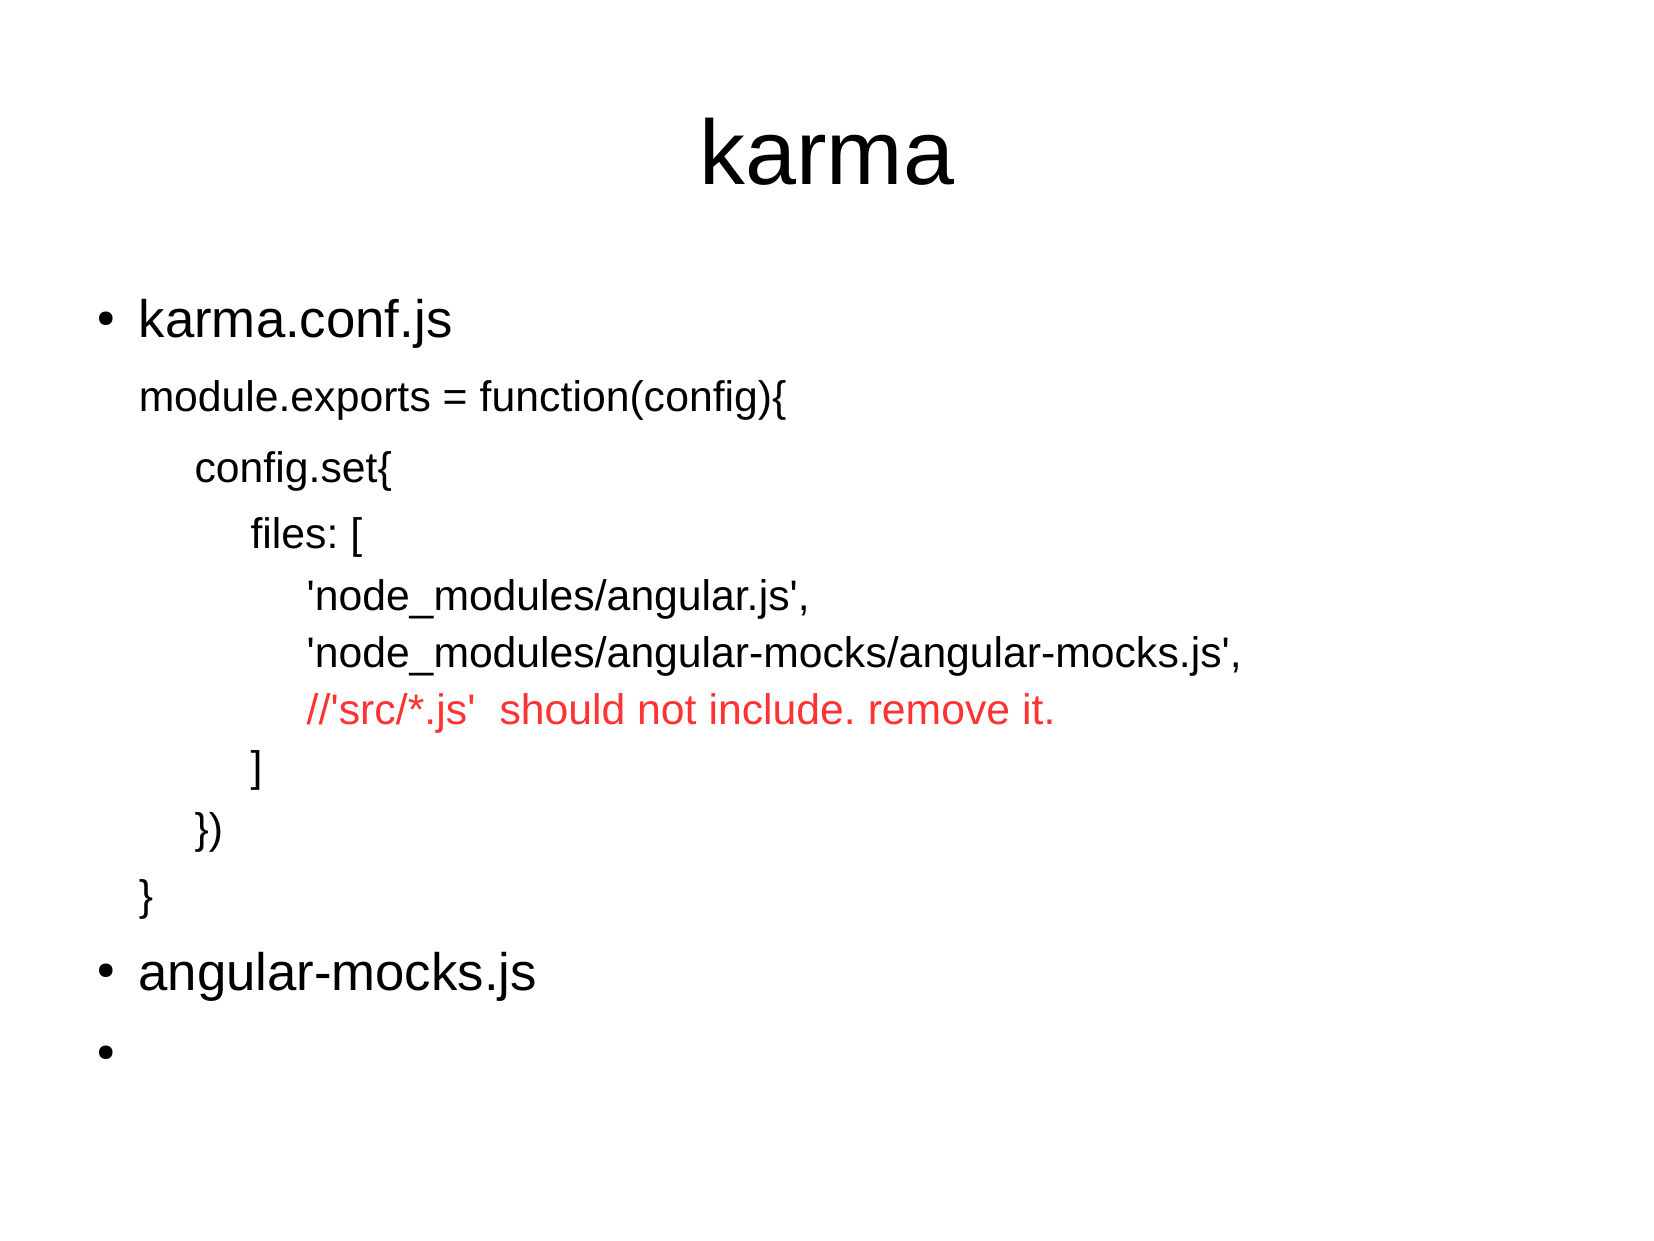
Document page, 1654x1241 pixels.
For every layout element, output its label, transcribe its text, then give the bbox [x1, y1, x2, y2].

list karma.conf.js module.exports = function(config){ config.set{ files: [ 'node_modules/angular.js', 'node_modules/angular-mocks/angular-mocks.js', //'src/*.js' should not include. remove it. ] }) } angular-mocks.js [82, 290, 1571, 1010]
title karma [82, 49, 1571, 257]
